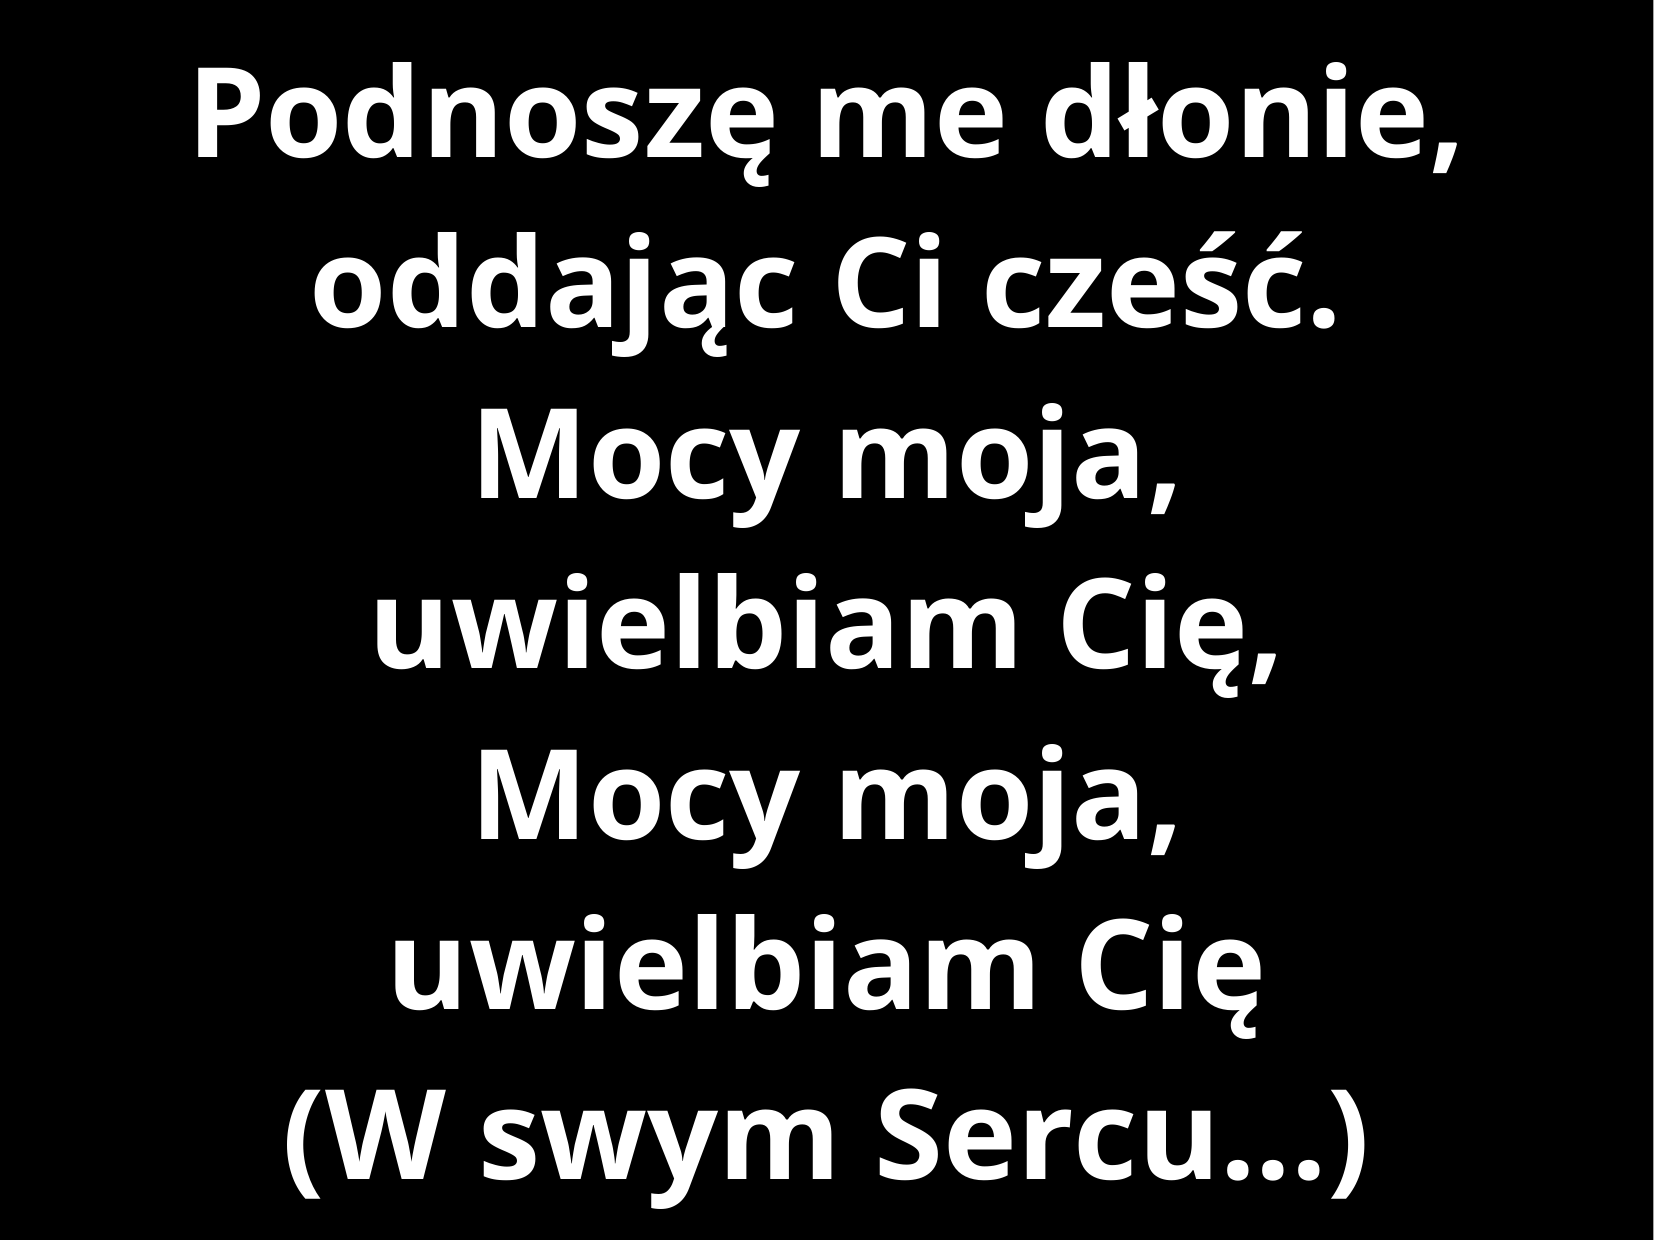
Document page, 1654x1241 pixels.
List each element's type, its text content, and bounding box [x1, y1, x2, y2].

title Podnoszę me dłonie, oddając Ci cześć. Mocy moja, uwielbiam Cię, Mocy moja, uwielbiam Cię (W swym Sercu...) [0, 0, 1654, 1241]
